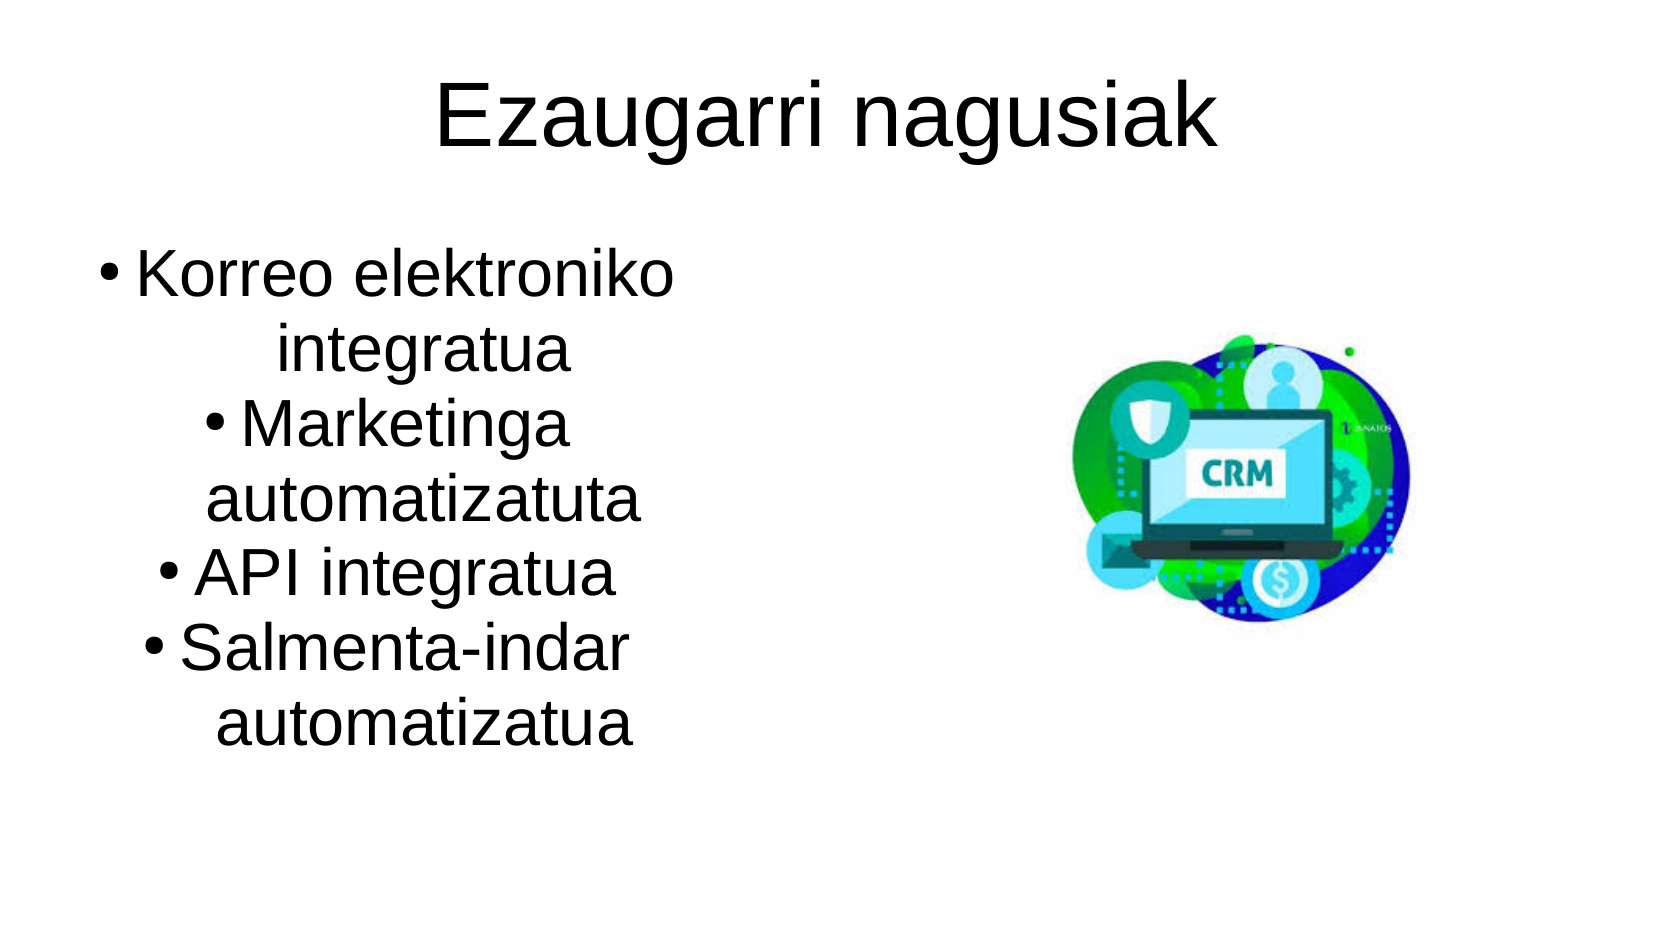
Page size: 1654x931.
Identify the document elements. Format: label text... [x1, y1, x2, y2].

title Ezaugarri nagusiak [82, 37, 1571, 193]
picture [1065, 295, 1418, 647]
subtitle Korreo elektroniko integratua Marketinga automatizatuta API integratua Salmenta-indar automatizatua [29, 228, 709, 768]
